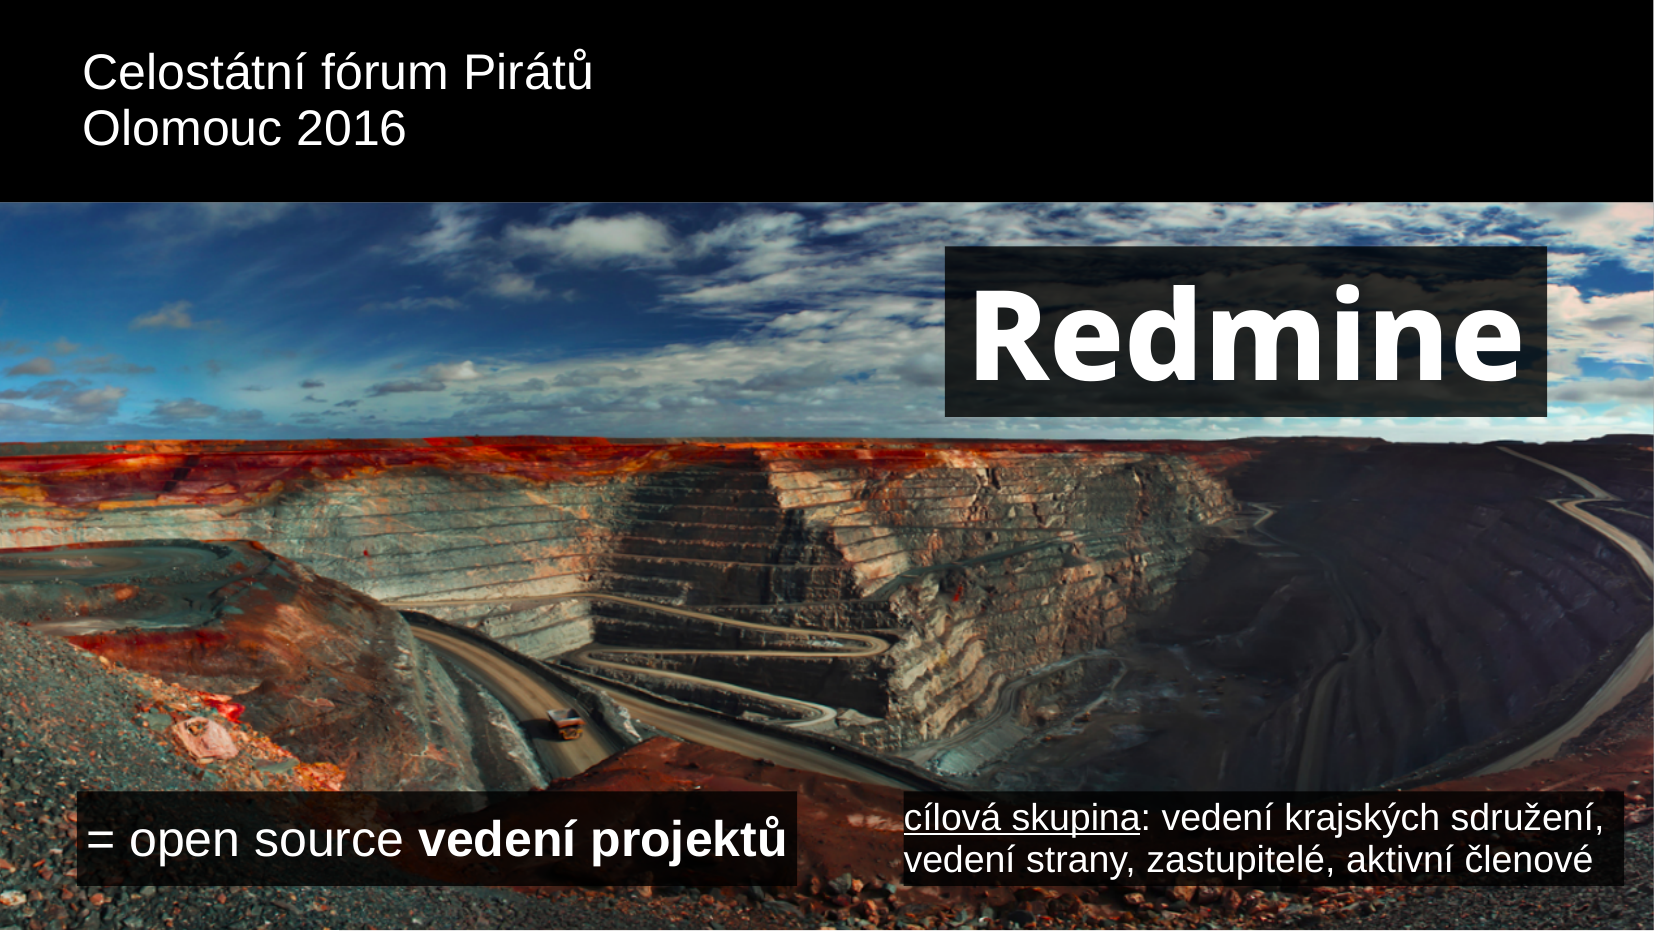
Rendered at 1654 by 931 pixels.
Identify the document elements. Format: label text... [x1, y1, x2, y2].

text_box = open source vedení projektů [76, 791, 798, 886]
subtitle Celostátní fórum Pirátů Olomouc 2016 [82, 23, 1571, 178]
text_box cílová skupina: vedení krajských sdružení, vedení strany, zastupitelé, aktivní členové [903, 791, 1625, 886]
picture [0, 201, 1654, 931]
title Redmine [944, 248, 1548, 416]
